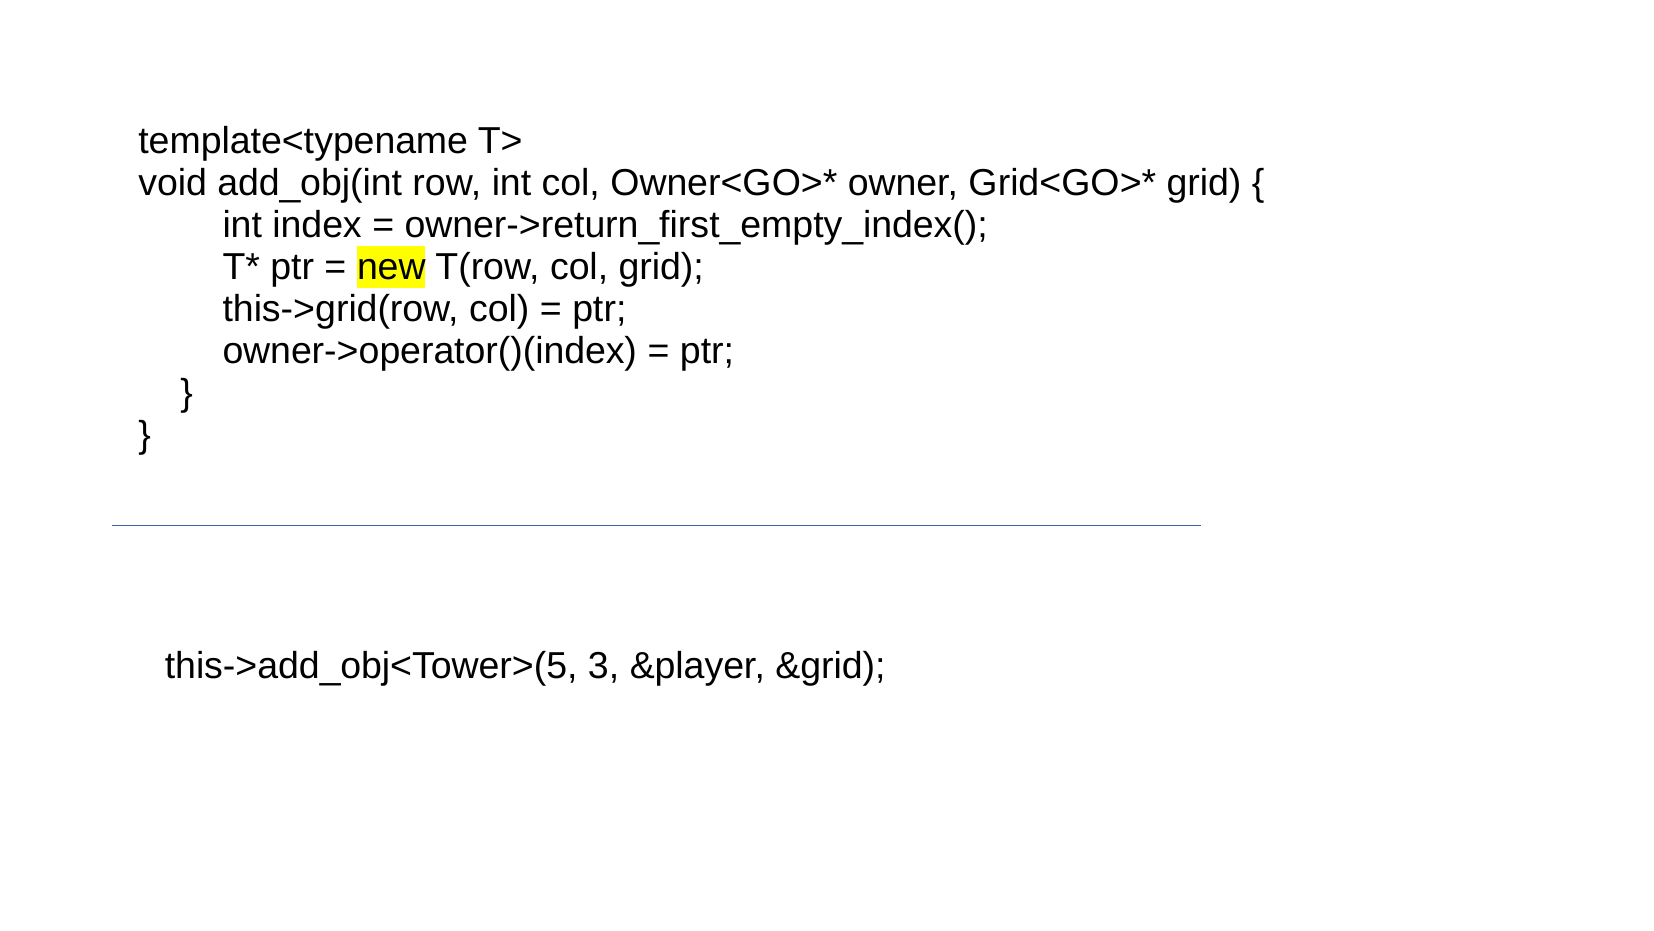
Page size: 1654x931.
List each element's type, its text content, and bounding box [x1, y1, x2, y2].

text_box template<typename T> void add_obj(int row, int col, Owner<GO>* owner, Grid<GO>* grid) { int index = owner->return_first_empty_index(); T* ptr = new T(row, col, grid); this->grid(row, col) = ptr; owner->operator()(index) = ptr; } } [81, 112, 1388, 464]
text_box this->add_obj<Tower>(5, 3, &player, &grid); [150, 637, 1163, 931]
